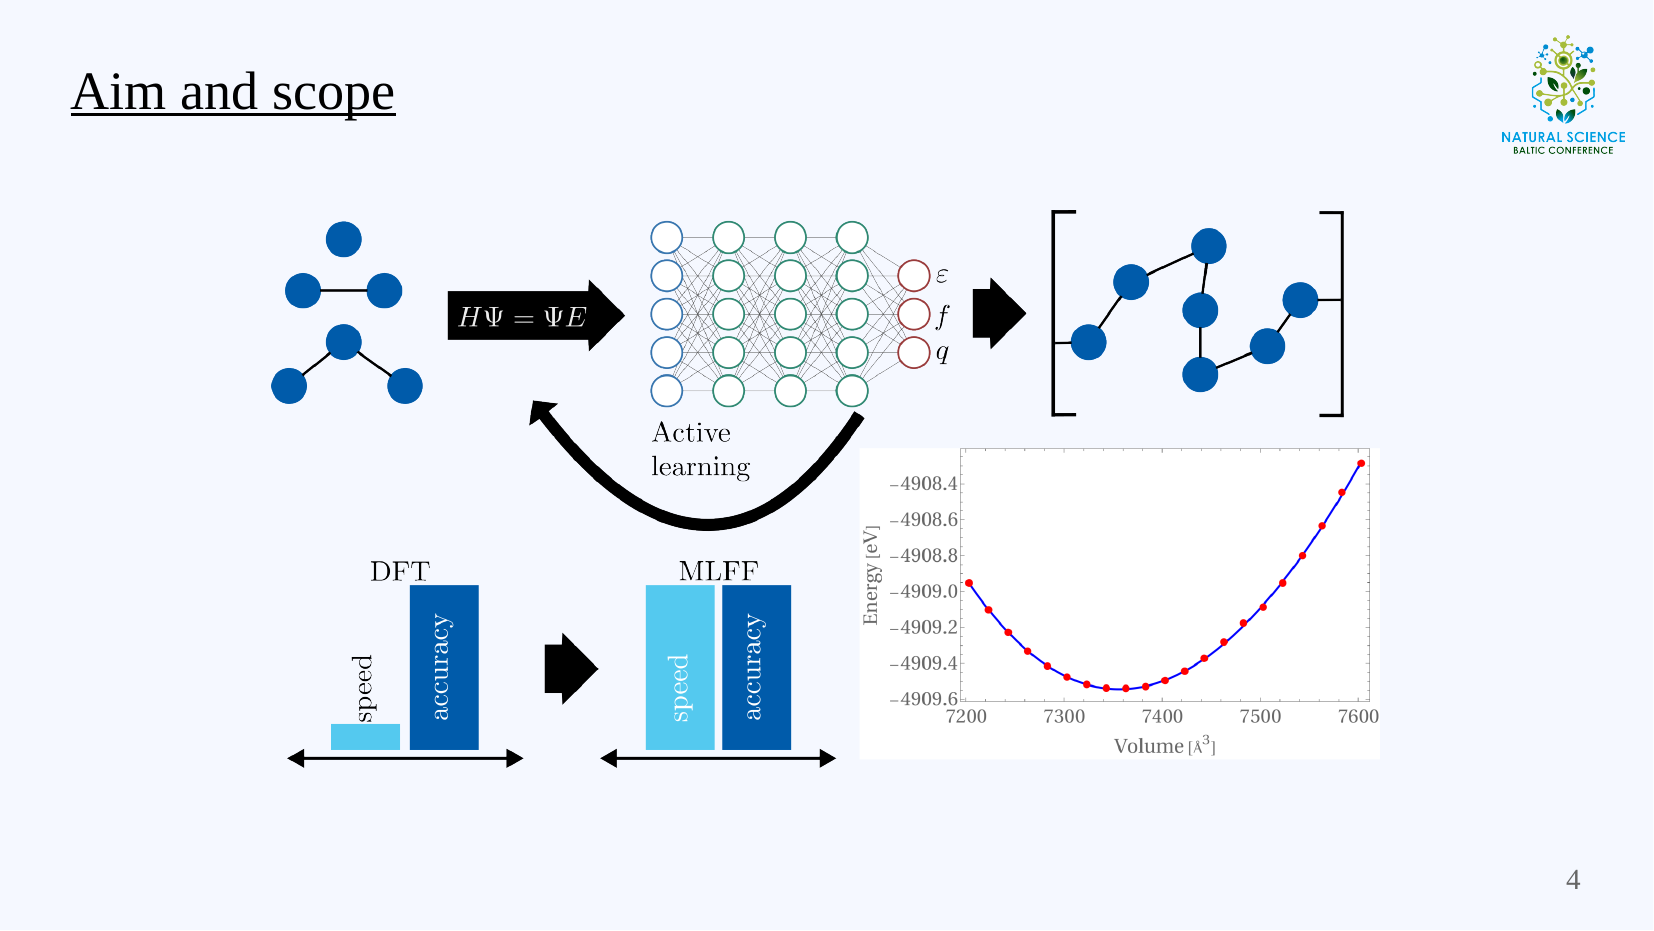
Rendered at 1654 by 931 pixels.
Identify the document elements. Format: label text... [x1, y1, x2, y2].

picture [271, 210, 1380, 768]
picture [1502, 35, 1625, 154]
title Aim and scope [70, 41, 1502, 142]
